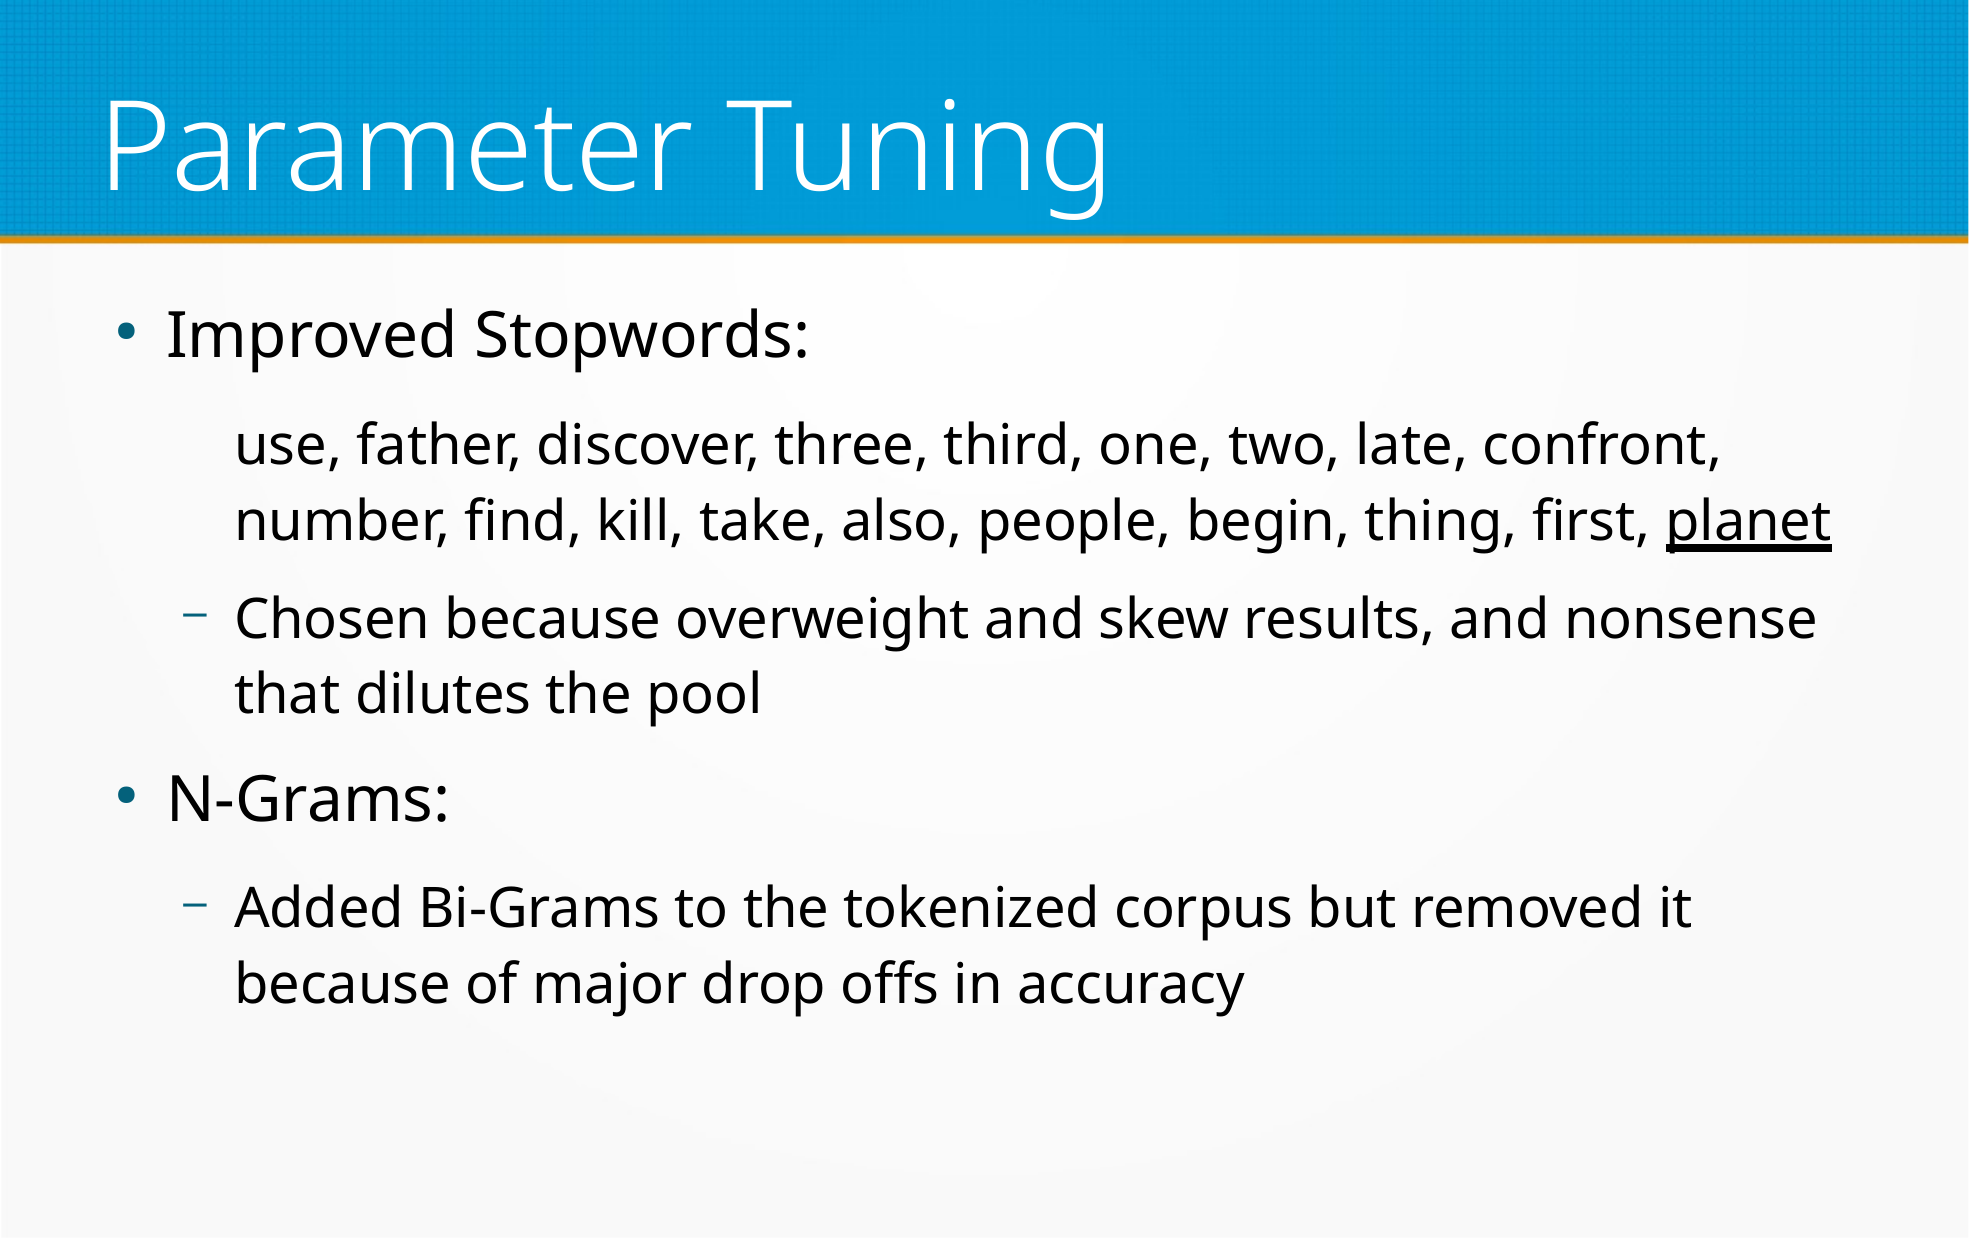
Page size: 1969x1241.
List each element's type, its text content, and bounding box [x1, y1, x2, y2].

list Improved Stopwords: use, father, discover, three, third, one, two, late, confront, number, find, kill, take, also, people, begin, thing, first, planet Chosen because overweight and skew results, and nonsense that dilutes the pool N-Grams: Added Bi-Grams to the tokenized corpus but removed it because of major drop offs in accuracy [98, 173, 1861, 1066]
picture [0, 233, 1969, 1241]
title Parameter Tuning [98, 19, 1870, 227]
